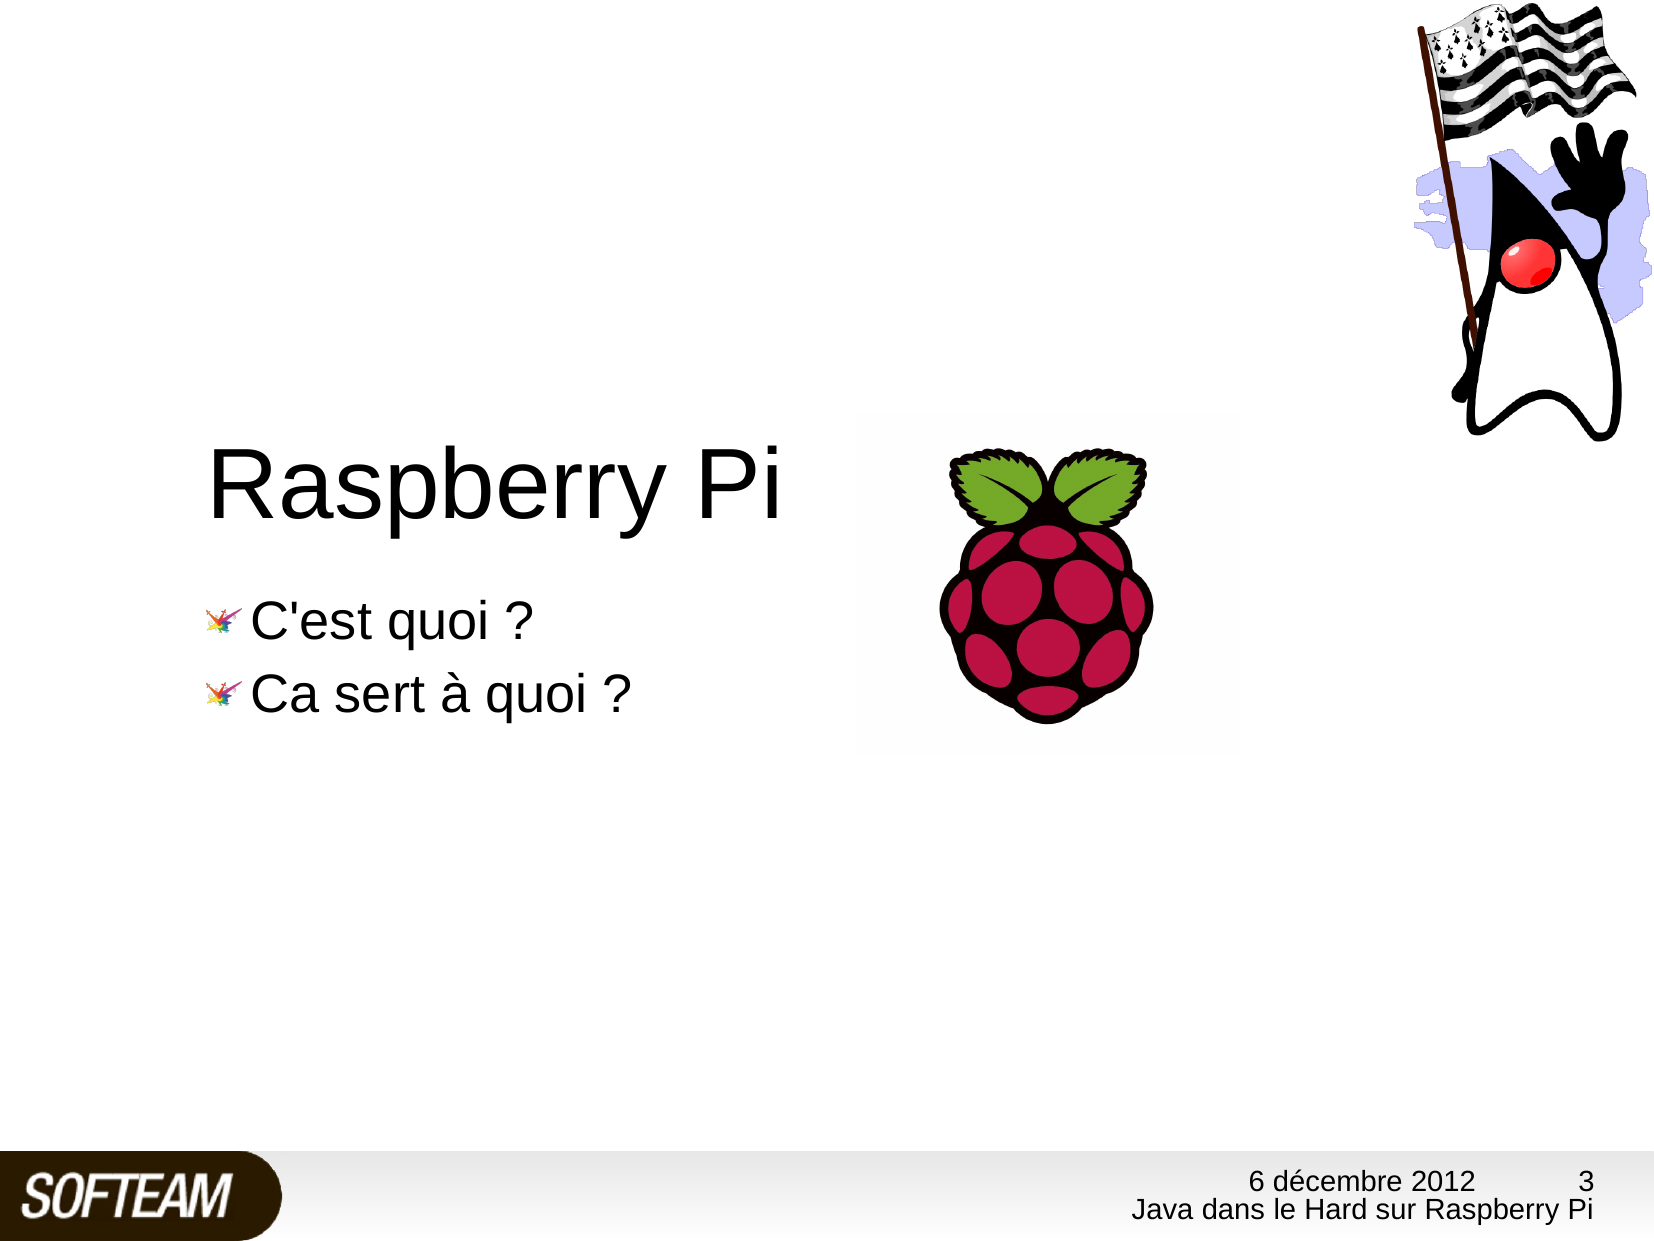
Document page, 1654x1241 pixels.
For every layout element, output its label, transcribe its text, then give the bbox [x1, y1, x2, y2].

title Raspberry Pi [206, 395, 1477, 573]
picture [0, 1151, 206, 1241]
picture [1409, 0, 1654, 443]
list C'est quoi ? Ca sert à quoi ? [206, 590, 1477, 1241]
picture [855, 413, 1241, 756]
